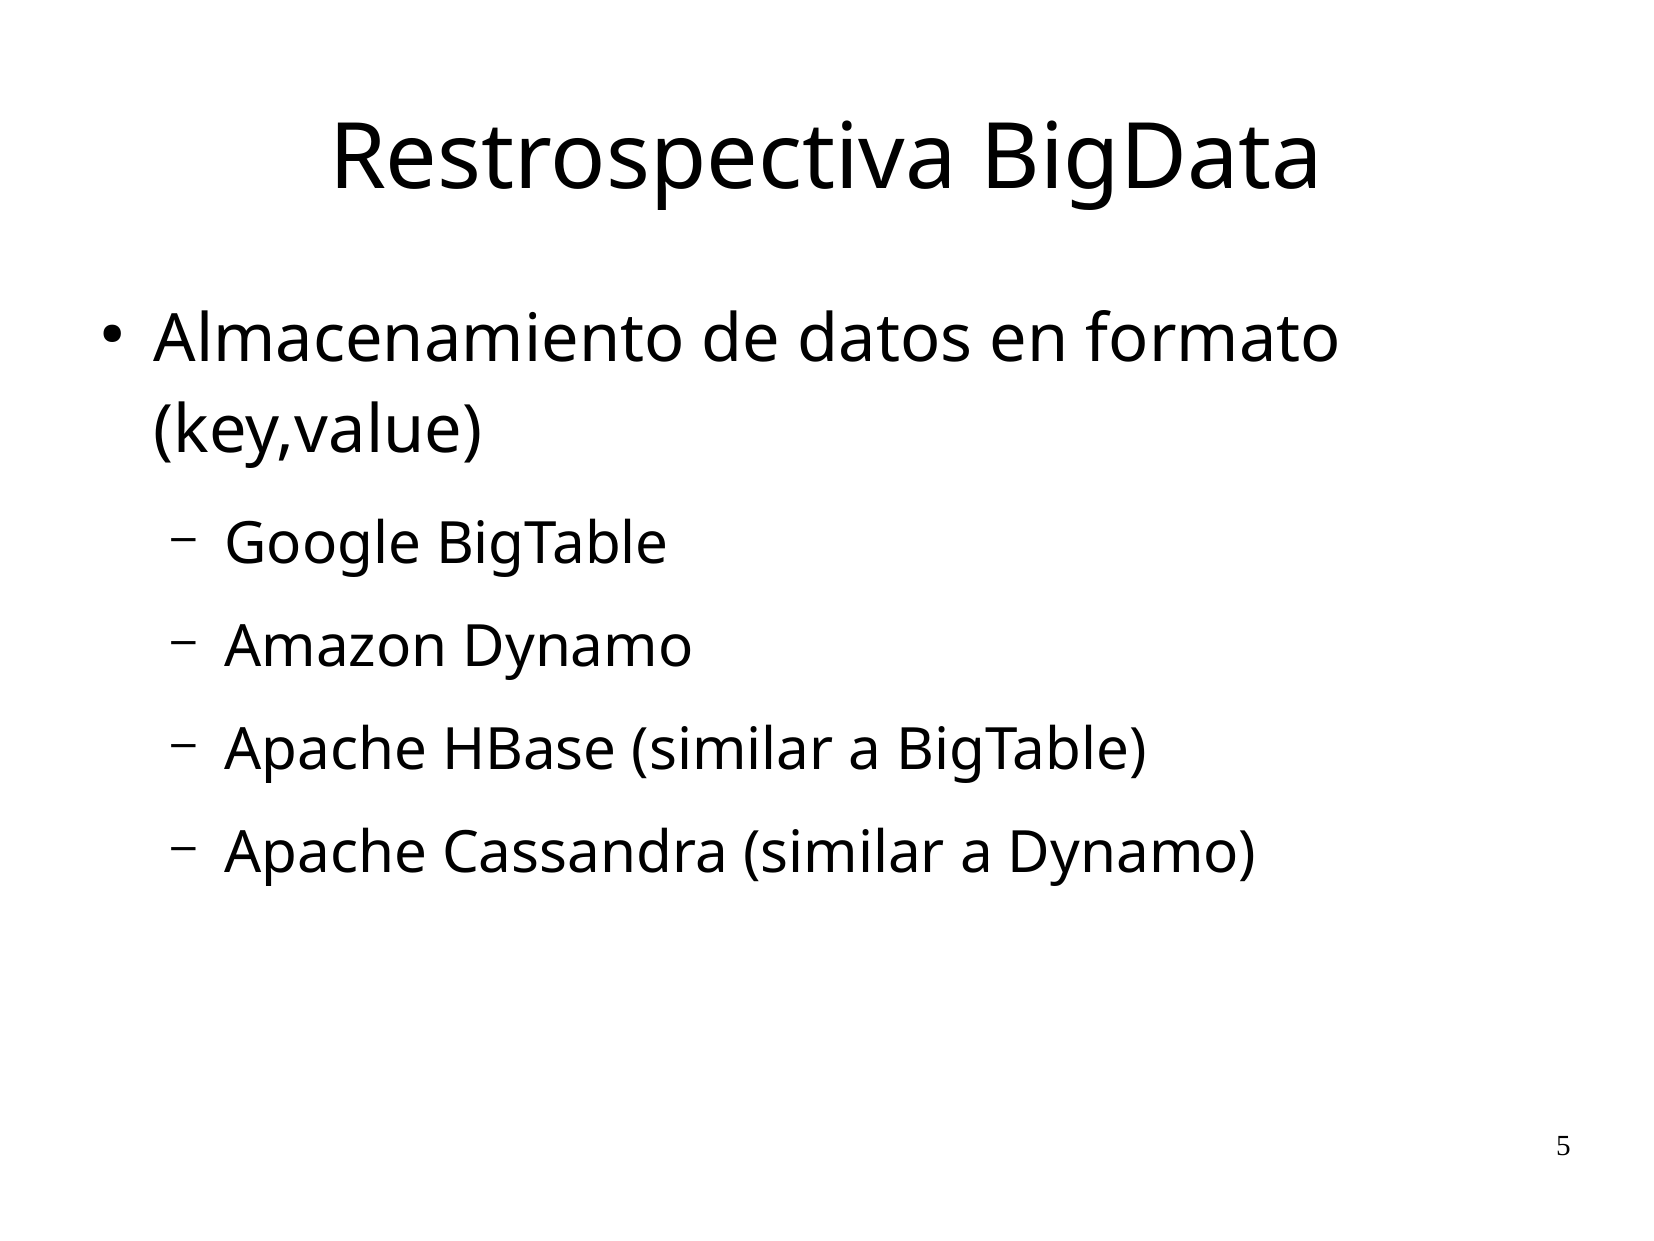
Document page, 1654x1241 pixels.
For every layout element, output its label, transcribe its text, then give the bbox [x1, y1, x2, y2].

title Restrospectiva BigData [82, 49, 1571, 257]
list Almacenamiento de datos en formato (key,value) Google BigTable Amazon Dynamo Apache HBase (similar a BigTable) Apache Cassandra (similar a Dynamo) [82, 290, 1571, 1010]
